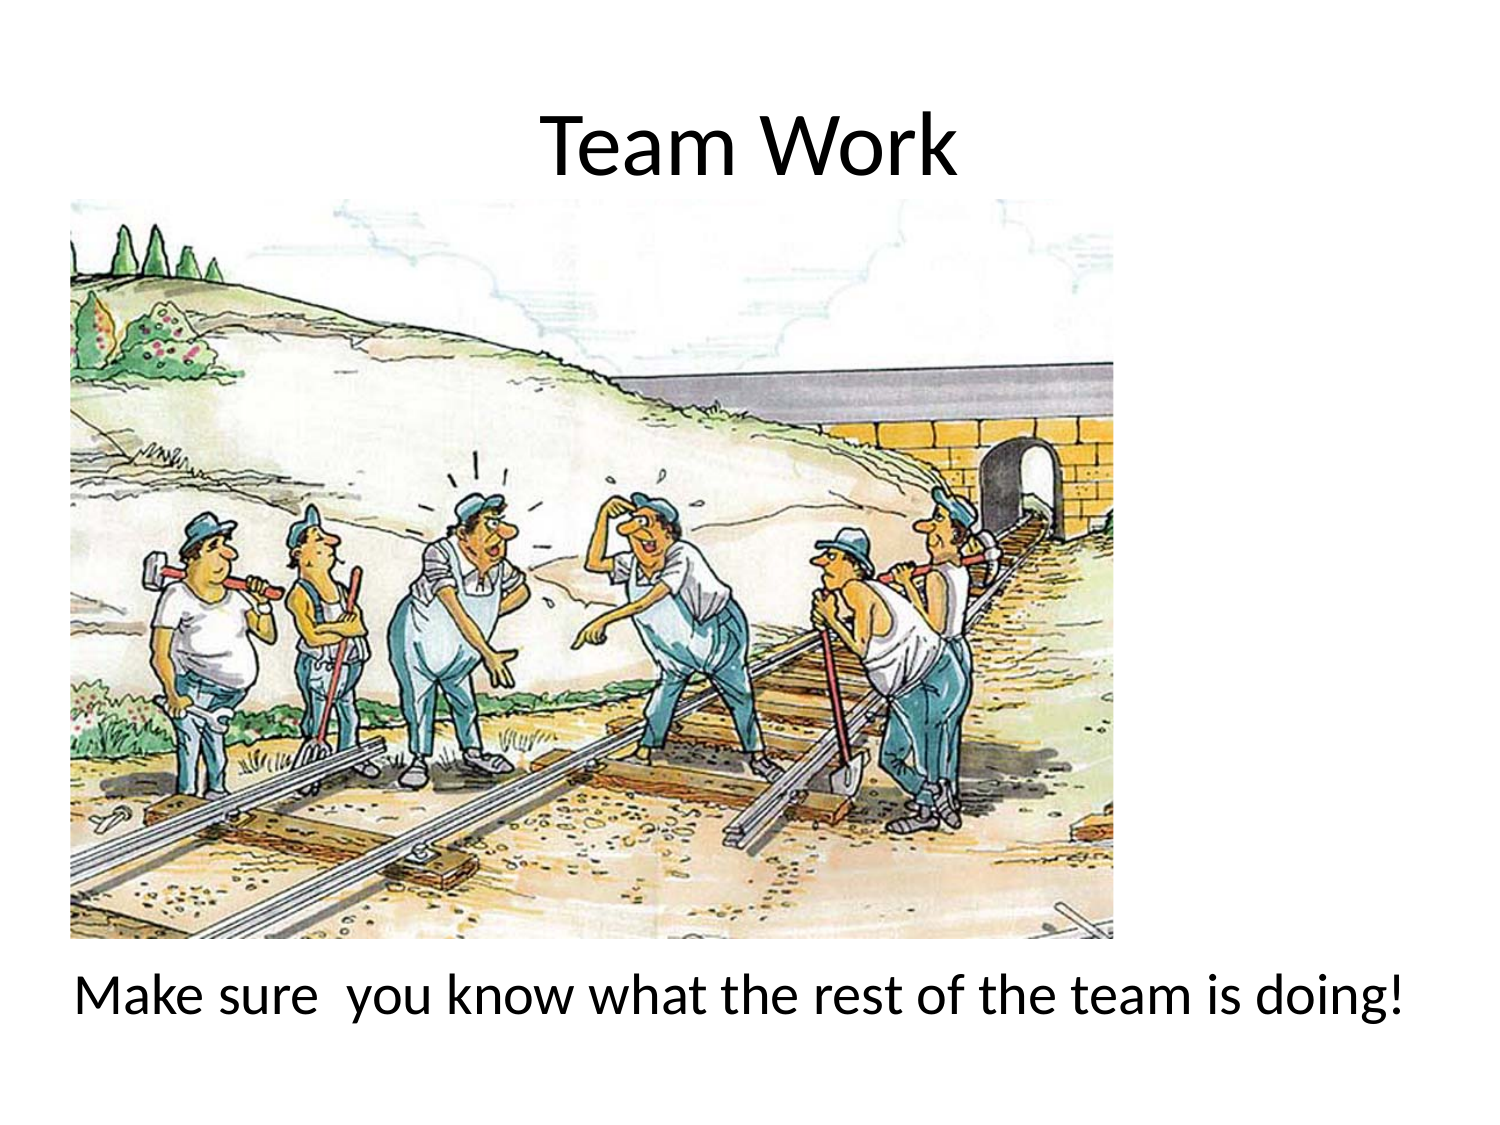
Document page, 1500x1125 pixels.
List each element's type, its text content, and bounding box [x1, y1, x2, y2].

text_box Make sure you know what the rest of the team is doing! [58, 949, 1477, 1036]
title Team Work [75, 45, 1426, 233]
picture [70, 199, 1114, 939]
